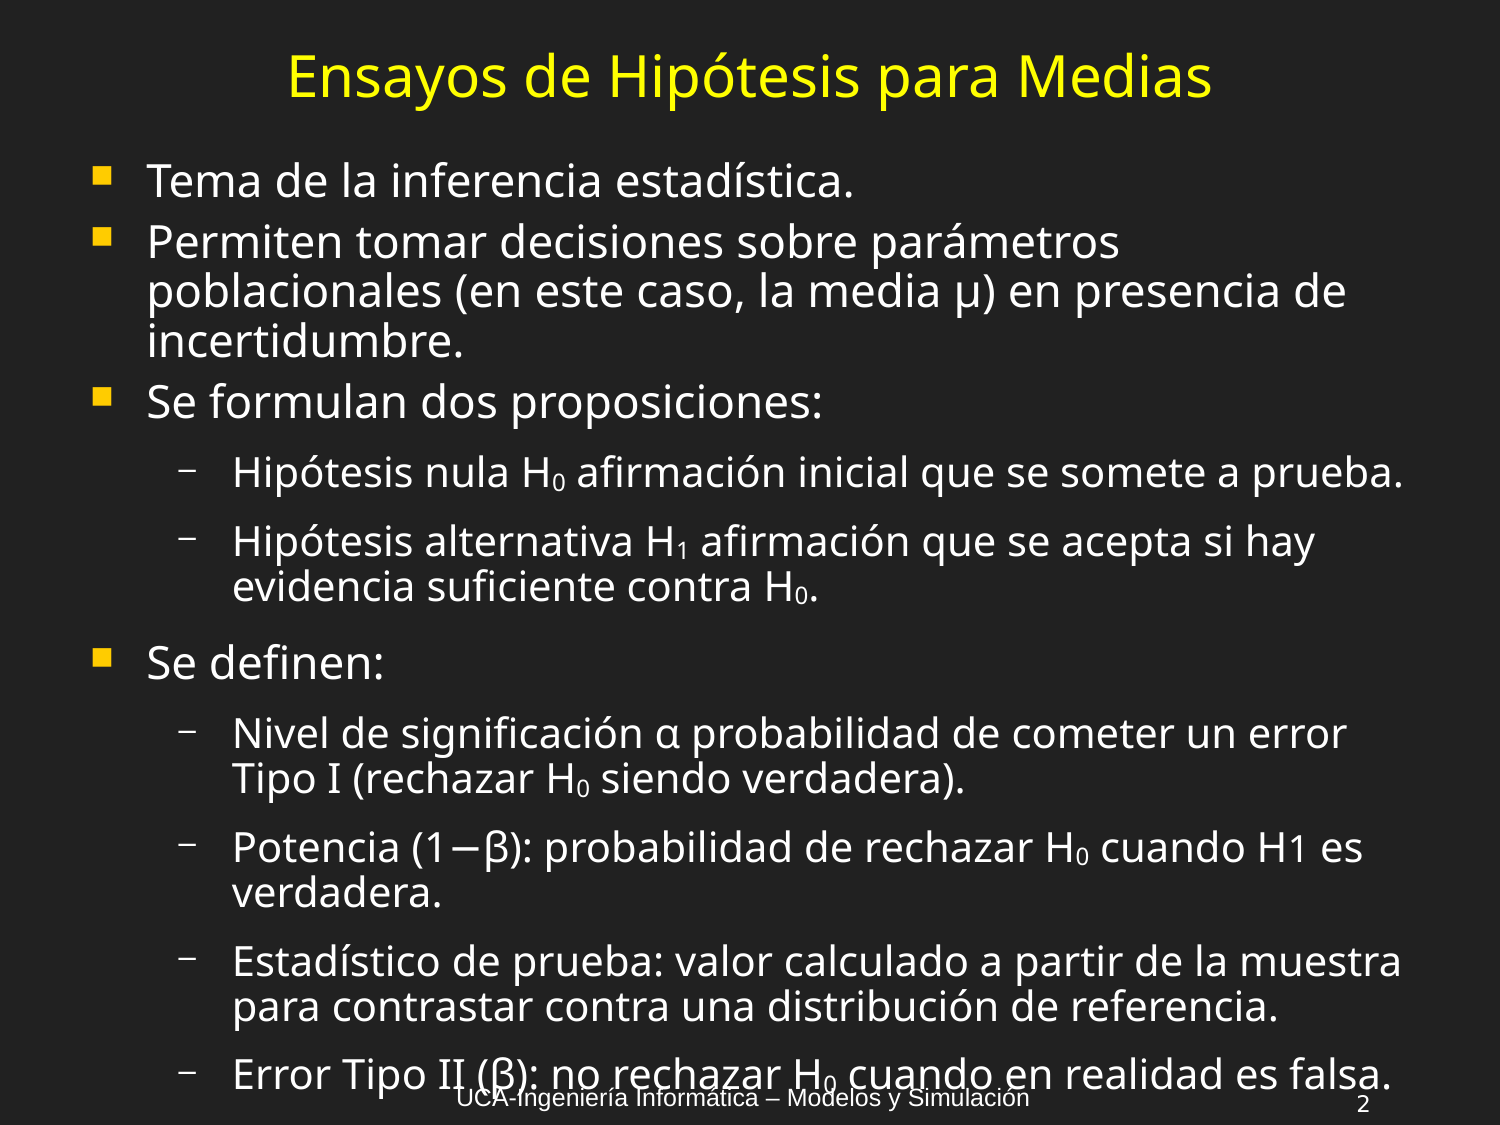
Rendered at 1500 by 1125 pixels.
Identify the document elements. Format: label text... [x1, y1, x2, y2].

list Tema de la inferencia estadística. Permiten tomar decisiones sobre parámetros poblacionales (en este caso, la media μ) en presencia de incertidumbre. Se formulan dos proposiciones: Hipótesis nula H0 afirmación inicial que se somete a prueba. Hipótesis alternativa H1 afirmación que se acepta si hay evidencia suficiente contra H0. Se definen: Nivel de significación α probabilidad de cometer un error Tipo I (rechazar H0 siendo verdadera). Potencia (1−β): probabilidad de rechazar H0 cuando H1 es verdadera. Estadístico de prueba: valor calculado a partir de la muestra para contrastar contra una distribución de referencia. Error Tipo II (β): no rechazar H0 cuando en realidad es falsa. [75, 150, 1426, 1051]
title Ensayos de Hipótesis para Medias [75, 0, 1426, 150]
